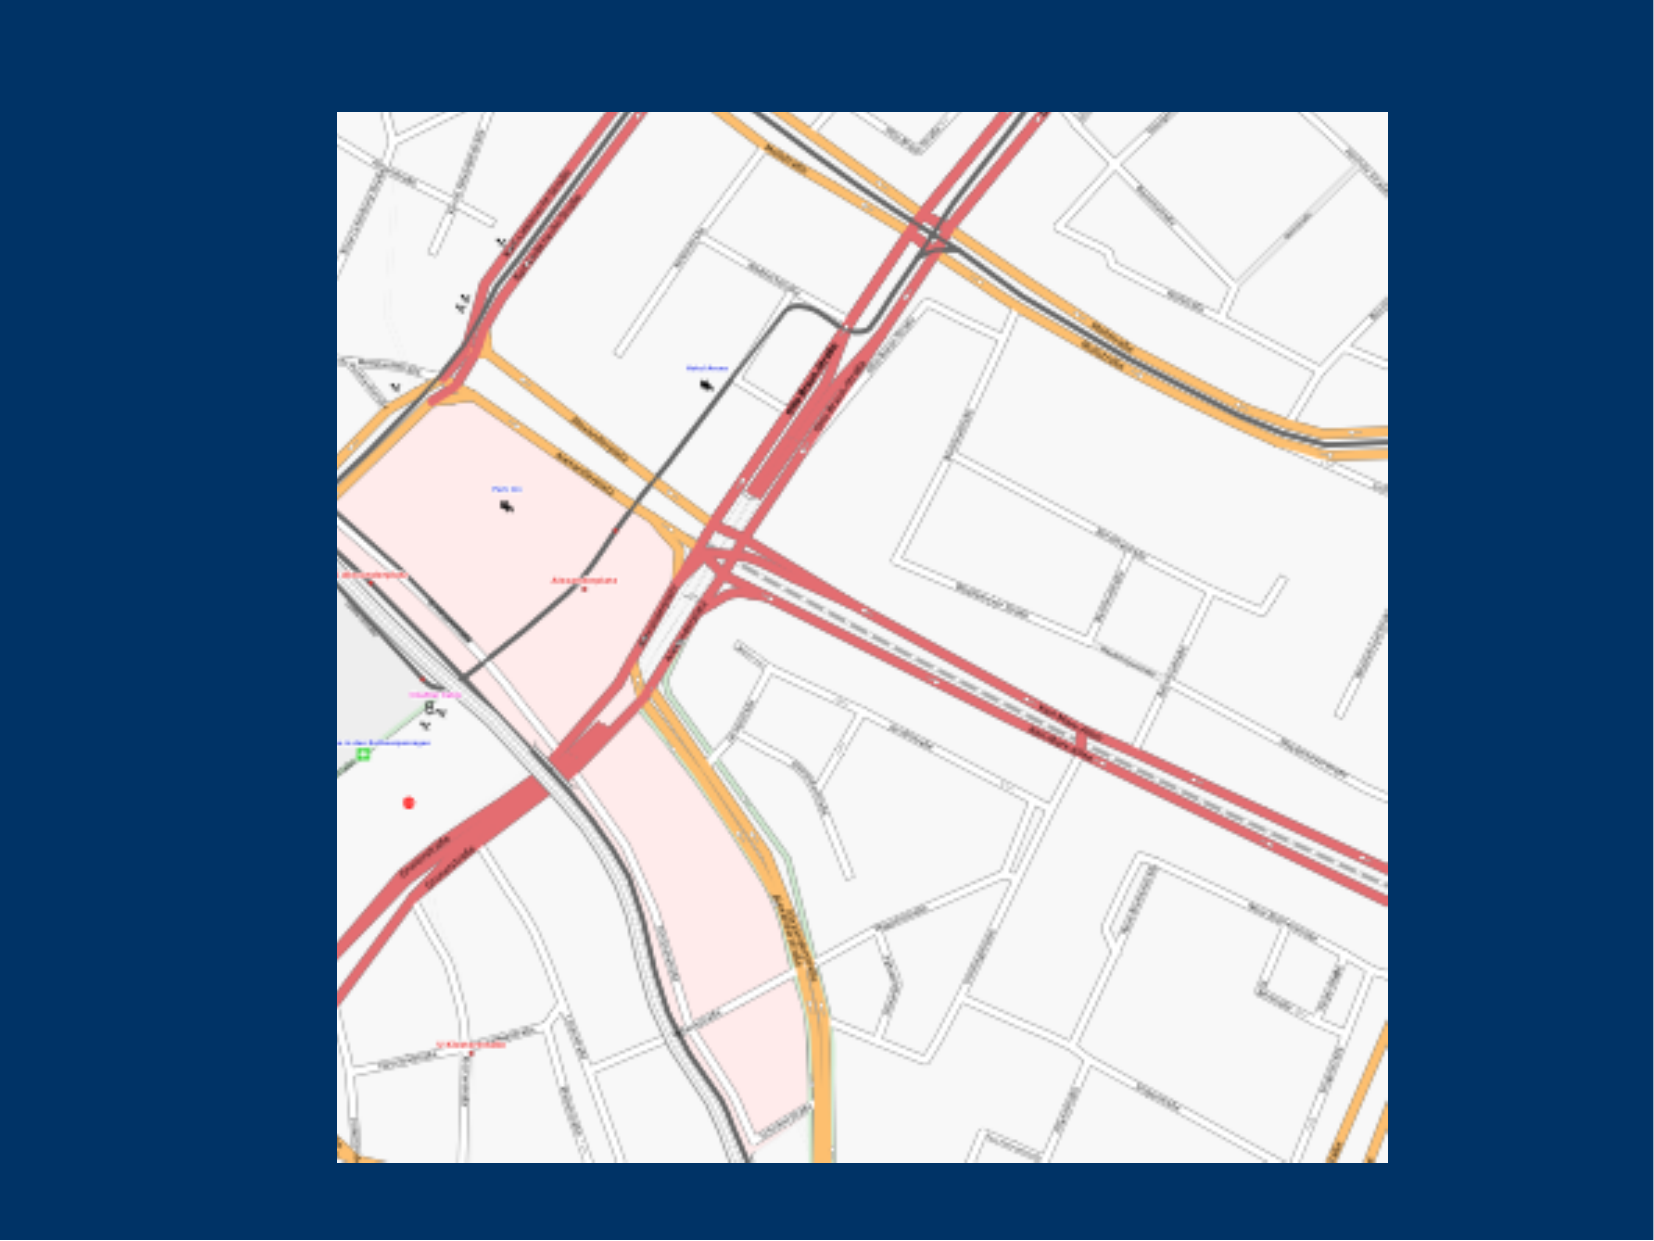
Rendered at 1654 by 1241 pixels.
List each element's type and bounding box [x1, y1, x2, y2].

picture [337, 112, 1388, 1163]
